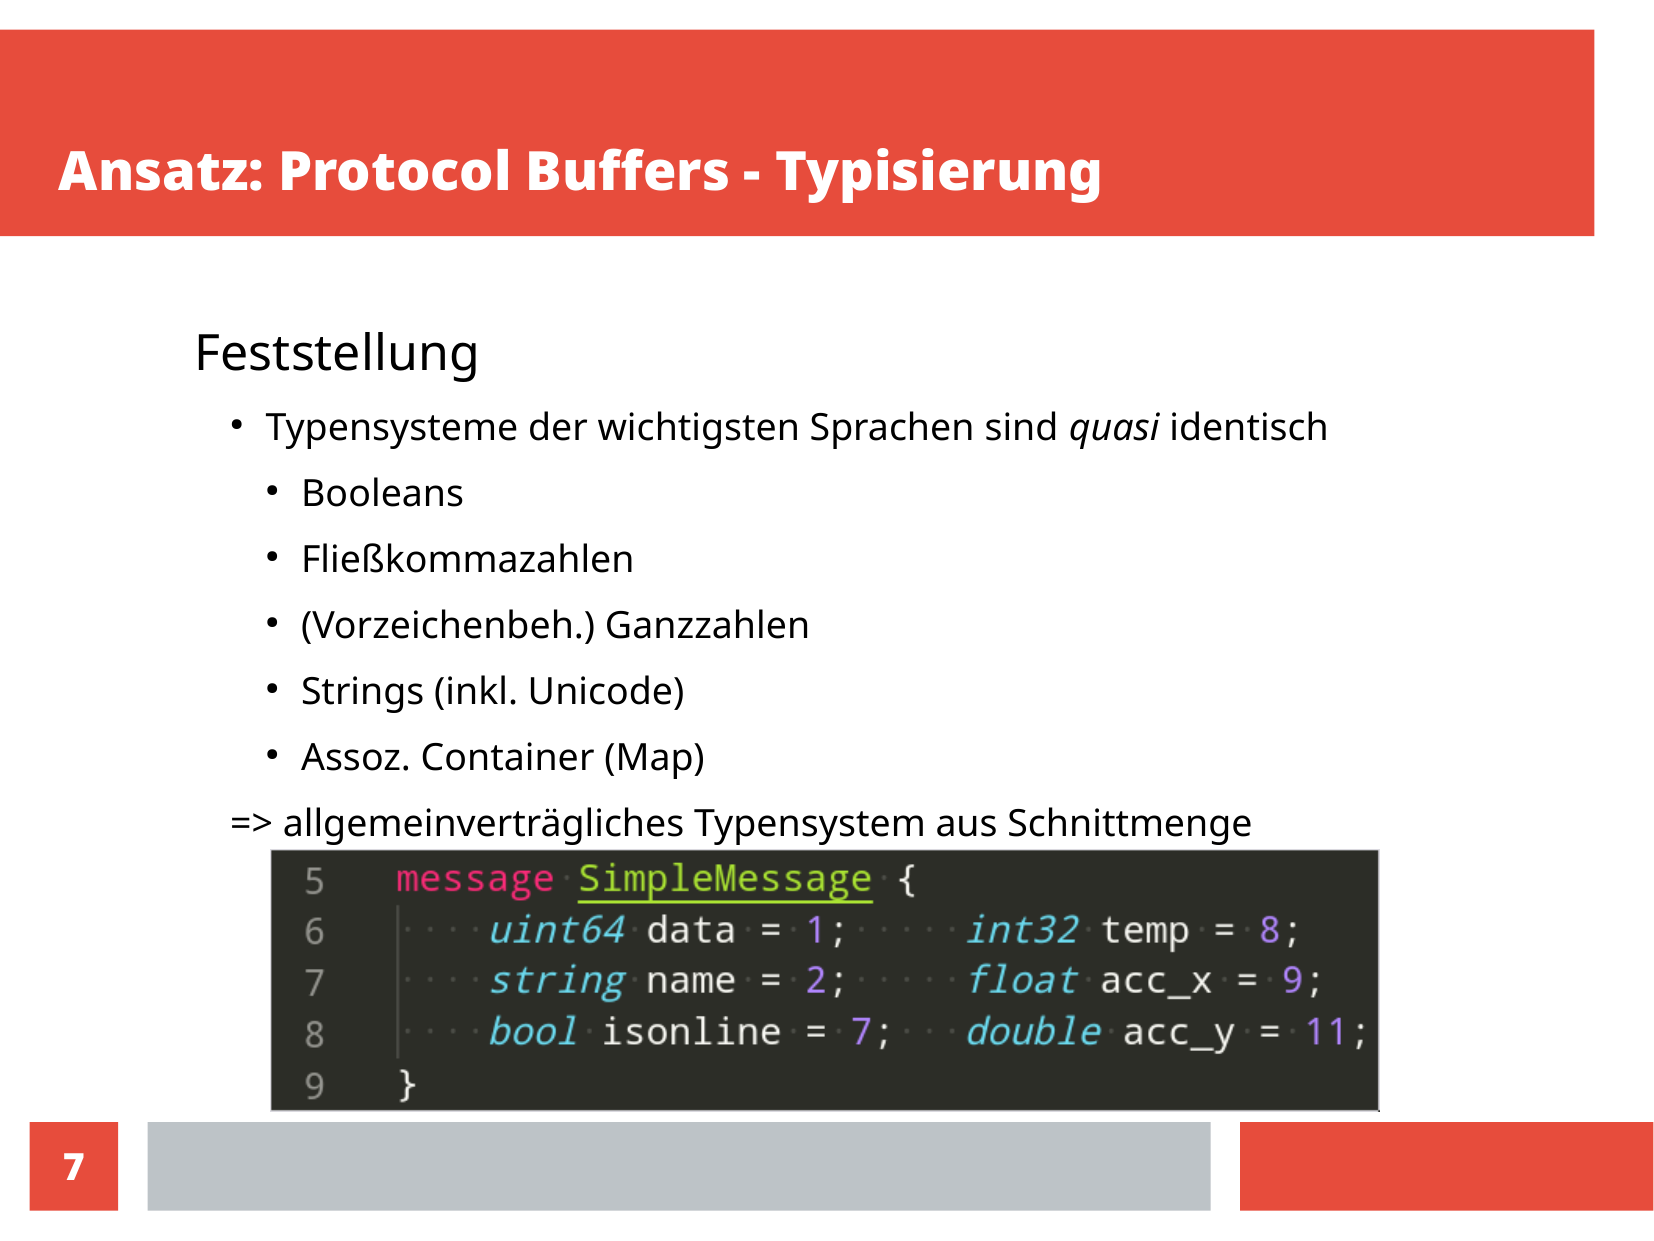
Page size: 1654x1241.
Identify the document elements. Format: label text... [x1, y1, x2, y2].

text_box Feststellung Typensysteme der wichtigsten Sprachen sind quasi identisch Booleans Fließkommazahlen (Vorzeichenbeh.) Ganzzahlen Strings (inkl. Unicode) Assoz. Container (Map) => allgemeinverträgliches Typensystem aus Schnittmenge [180, 309, 1471, 856]
picture [270, 849, 1380, 1112]
title Ansatz: Protocol Buffers - Typisierung [59, 59, 1595, 207]
